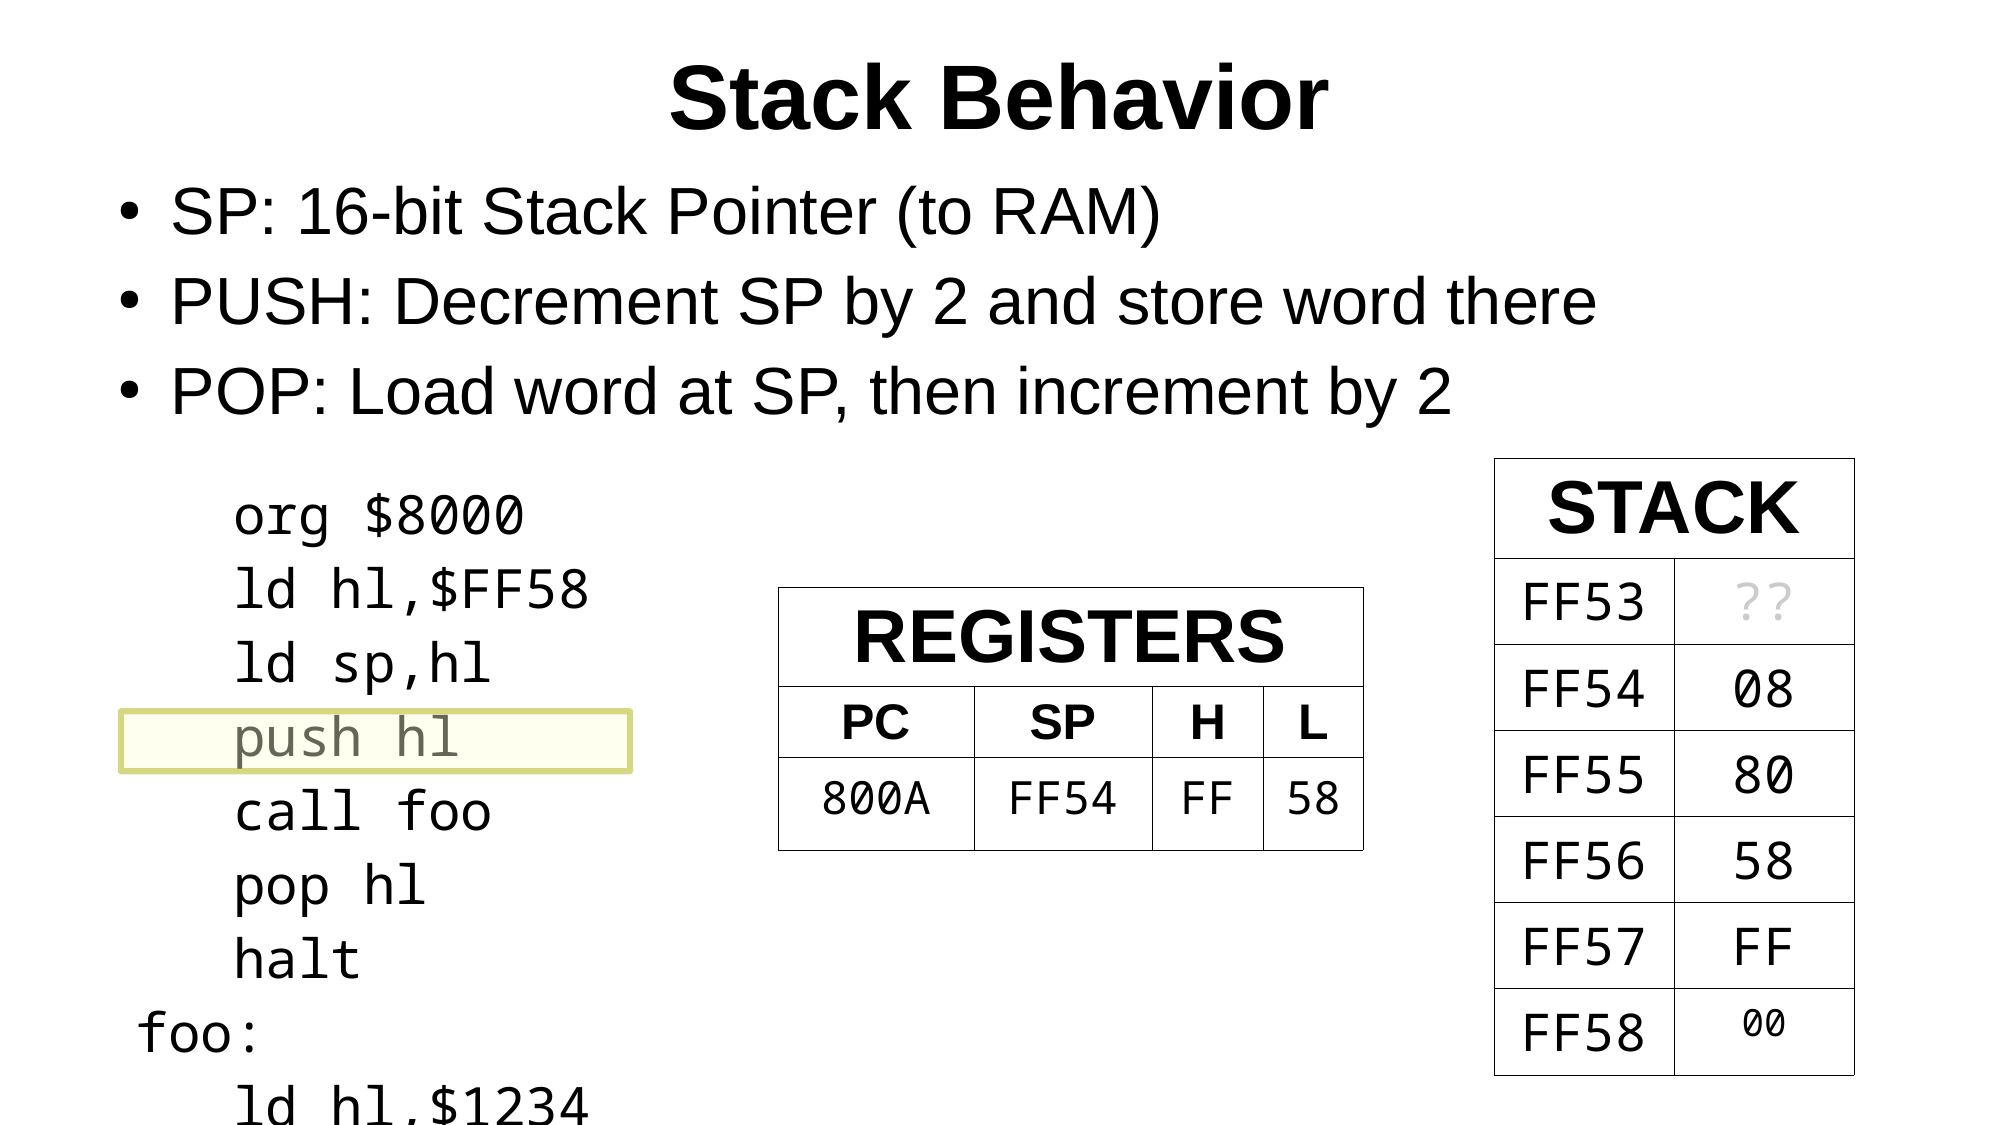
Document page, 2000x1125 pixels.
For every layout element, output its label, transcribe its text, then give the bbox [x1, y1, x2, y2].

table_cell 00 [1675, 989, 1854, 1075]
table_cell 800A [779, 758, 974, 850]
table_cell H [1153, 687, 1263, 757]
text_box org $8000 ld hl,$FF58 ld sp,hl push hl call foo pop hl halt foo: ld hl,$1234 ret [120, 469, 706, 1095]
table_cell ?? [1675, 559, 1854, 644]
table_cell FF [1153, 758, 1263, 850]
table_header REGISTERS [779, 588, 1363, 686]
table_cell L [1264, 687, 1363, 757]
table_cell PC [779, 687, 974, 757]
table_cell 58 [1264, 758, 1363, 850]
table_cell FF56 [1495, 817, 1674, 902]
table_cell 58 [1675, 817, 1854, 902]
table_cell SP [975, 687, 1152, 757]
table_cell FF53 [1495, 559, 1674, 644]
list SP: 16-bit Stack Pointer (to RAM) PUSH: Decrement SP by 2 and store word there POP: Load word at SP, then increment by 2 [99, 174, 1900, 451]
table_cell FF55 [1495, 731, 1674, 816]
table_cell 08 [1675, 645, 1854, 730]
table_cell FF57 [1495, 903, 1674, 988]
title Stack Behavior [137, 0, 1862, 174]
table_cell FF54 [1495, 645, 1674, 730]
table_cell FF54 [975, 758, 1152, 850]
table_header STACK [1495, 459, 1854, 558]
table_cell FF58 [1495, 989, 1674, 1075]
table_cell FF [1675, 903, 1854, 988]
text_box [120, 711, 631, 772]
table_cell 80 [1675, 731, 1854, 816]
